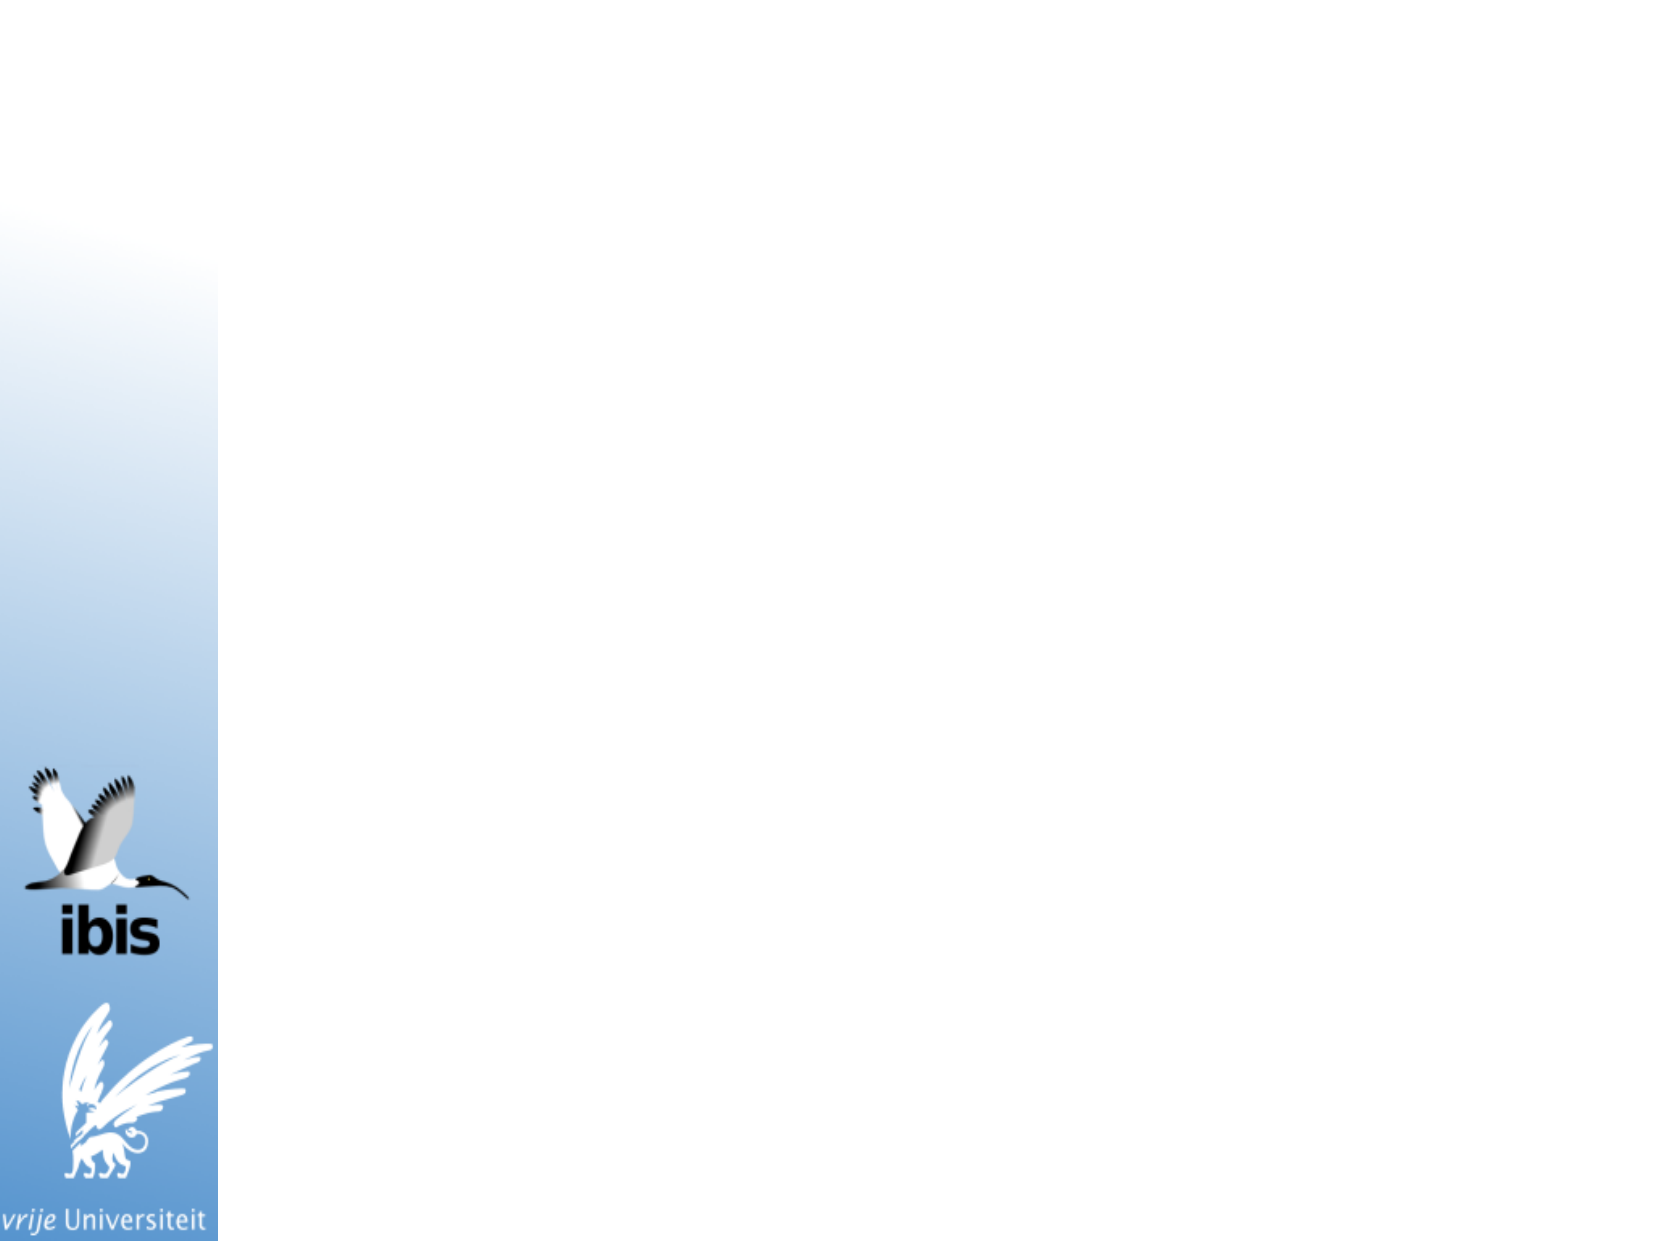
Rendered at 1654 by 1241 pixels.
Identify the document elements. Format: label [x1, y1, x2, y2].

picture [0, 0, 218, 1241]
